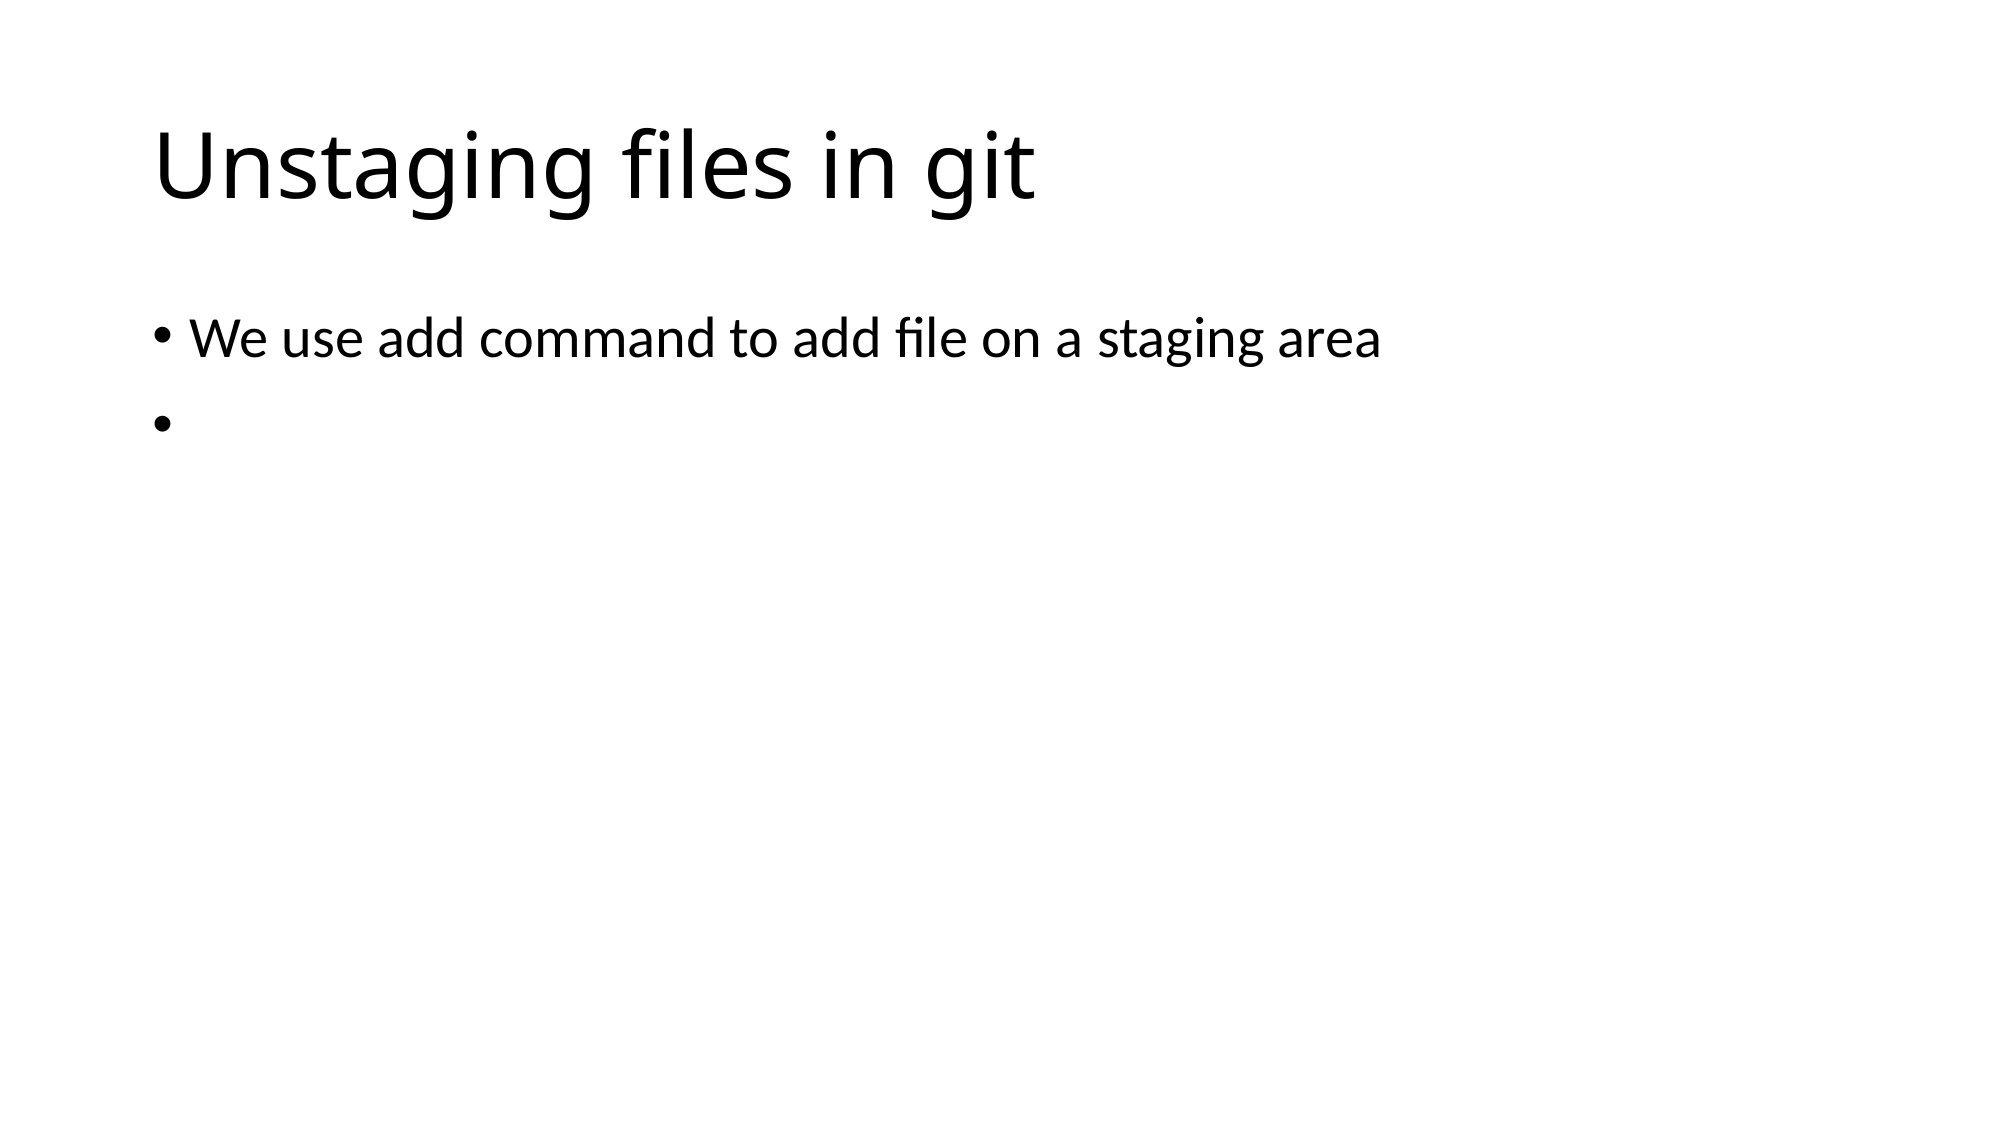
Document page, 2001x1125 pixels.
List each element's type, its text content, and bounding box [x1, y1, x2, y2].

title Unstaging files in git [137, 59, 1863, 278]
list We use add command to add file on a staging area [137, 299, 1863, 1014]
